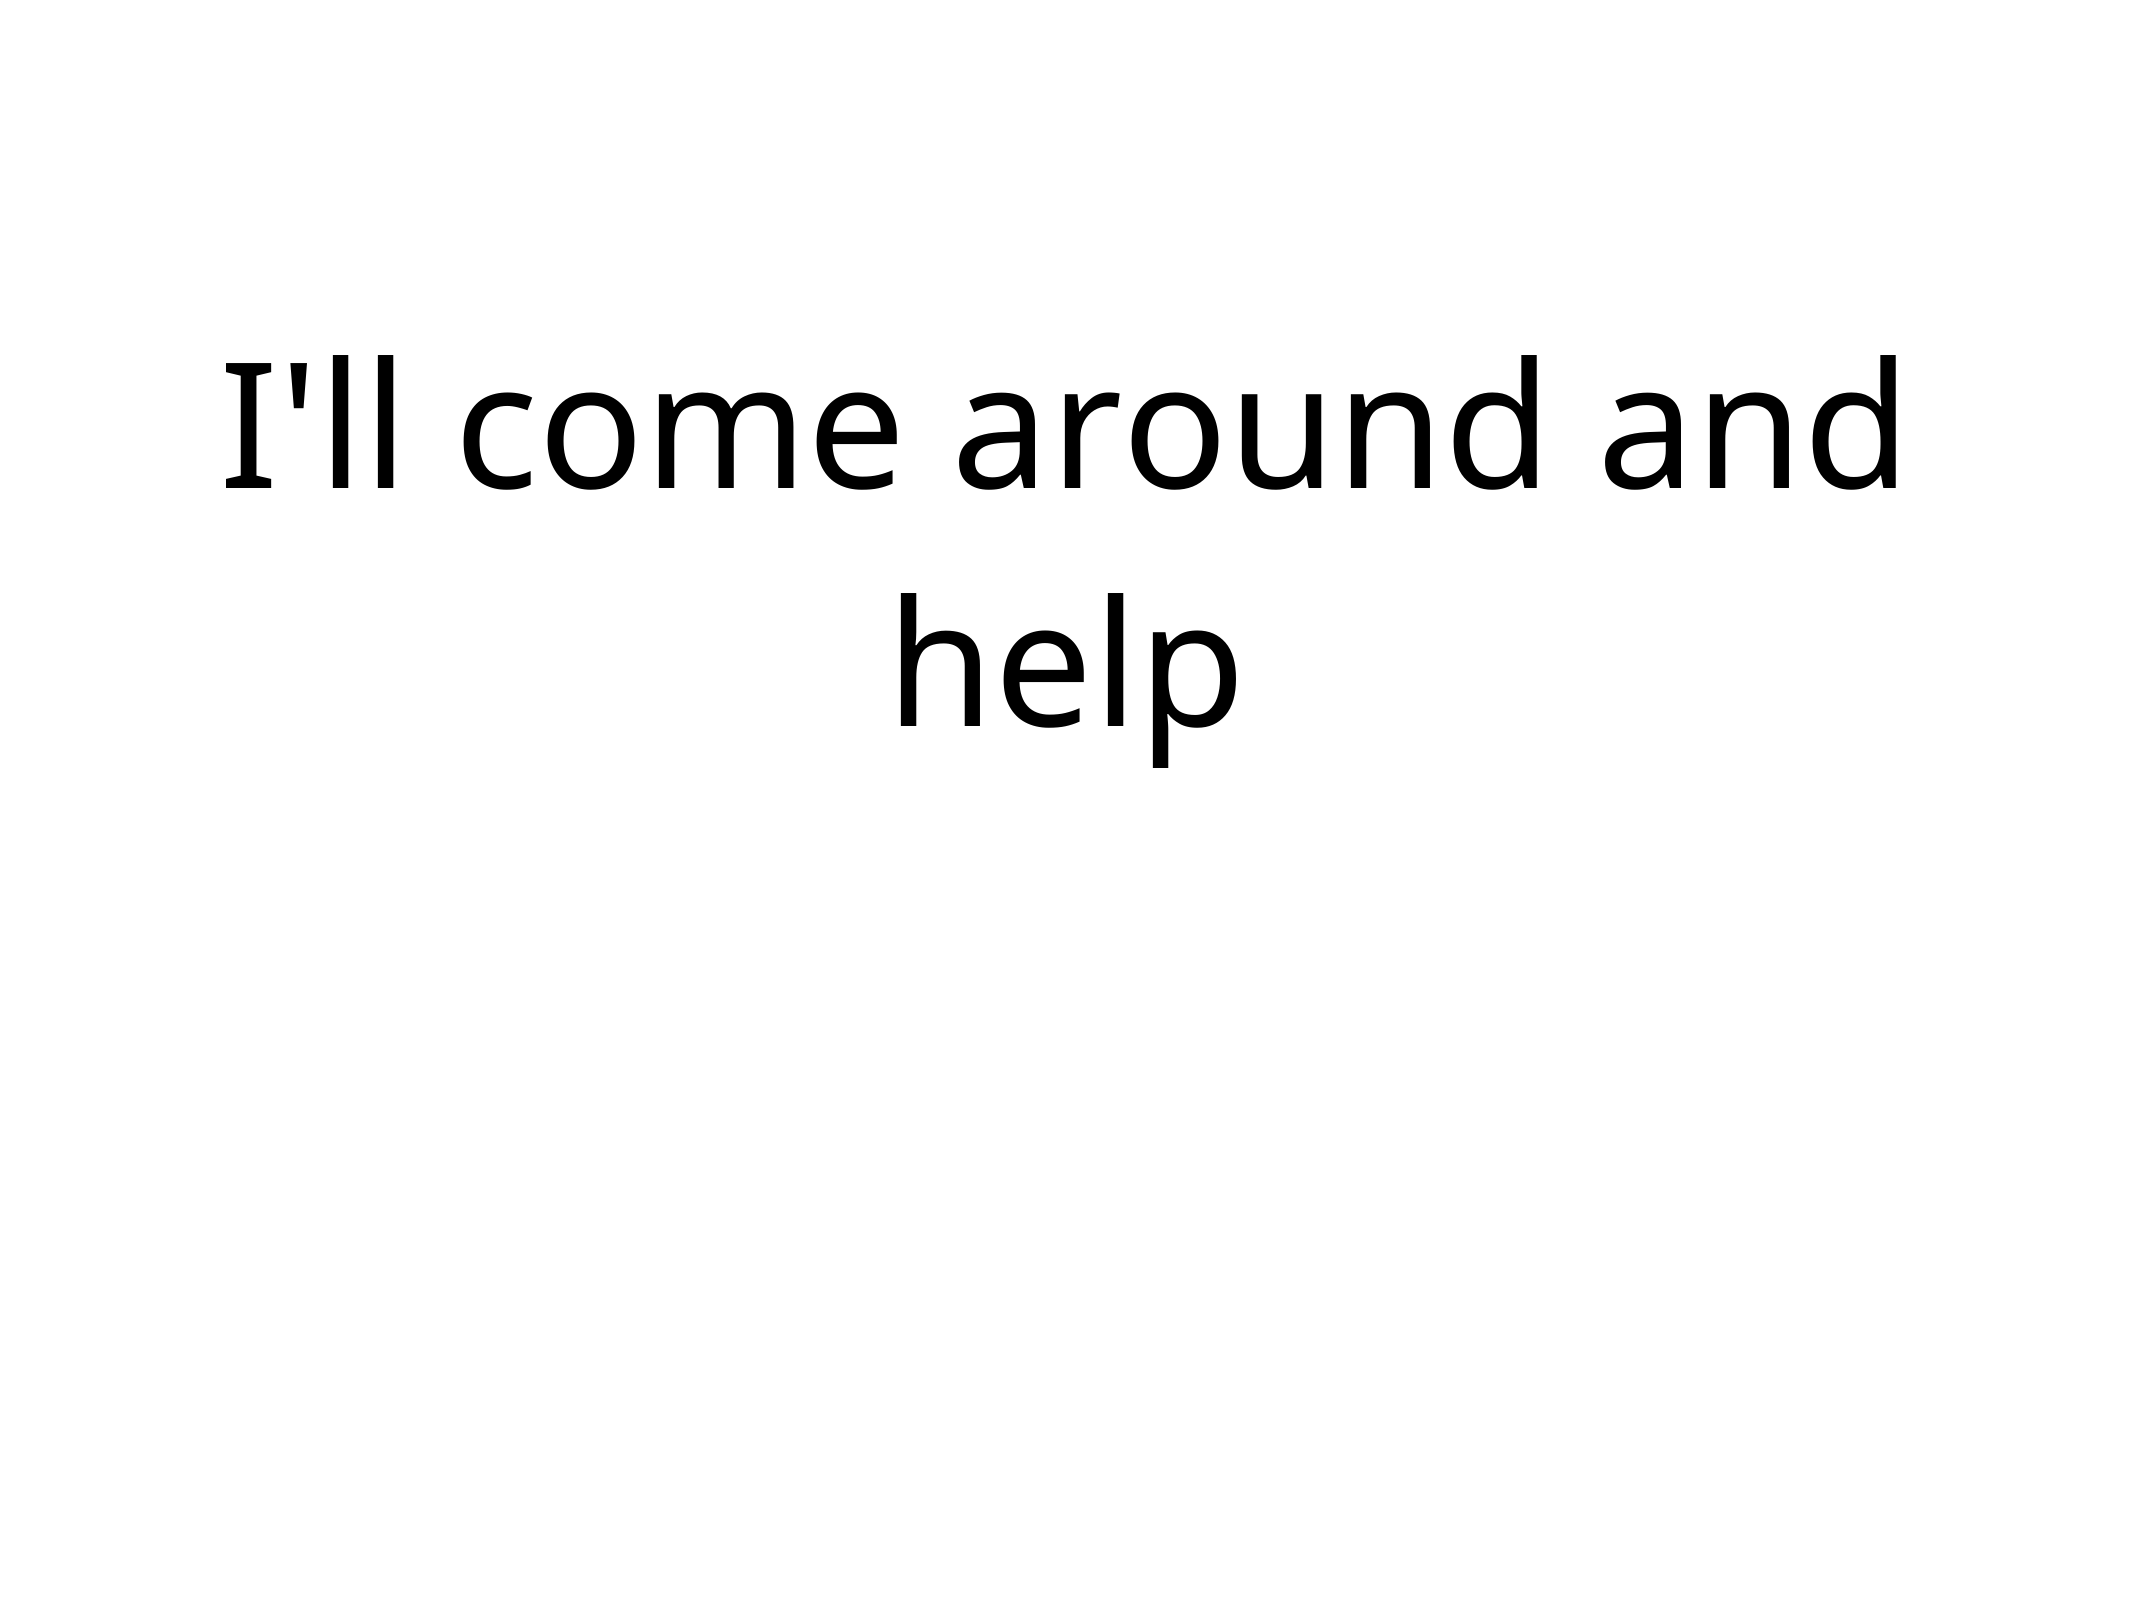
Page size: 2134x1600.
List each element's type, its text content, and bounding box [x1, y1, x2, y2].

title I'll come around and help [208, 276, 1925, 804]
